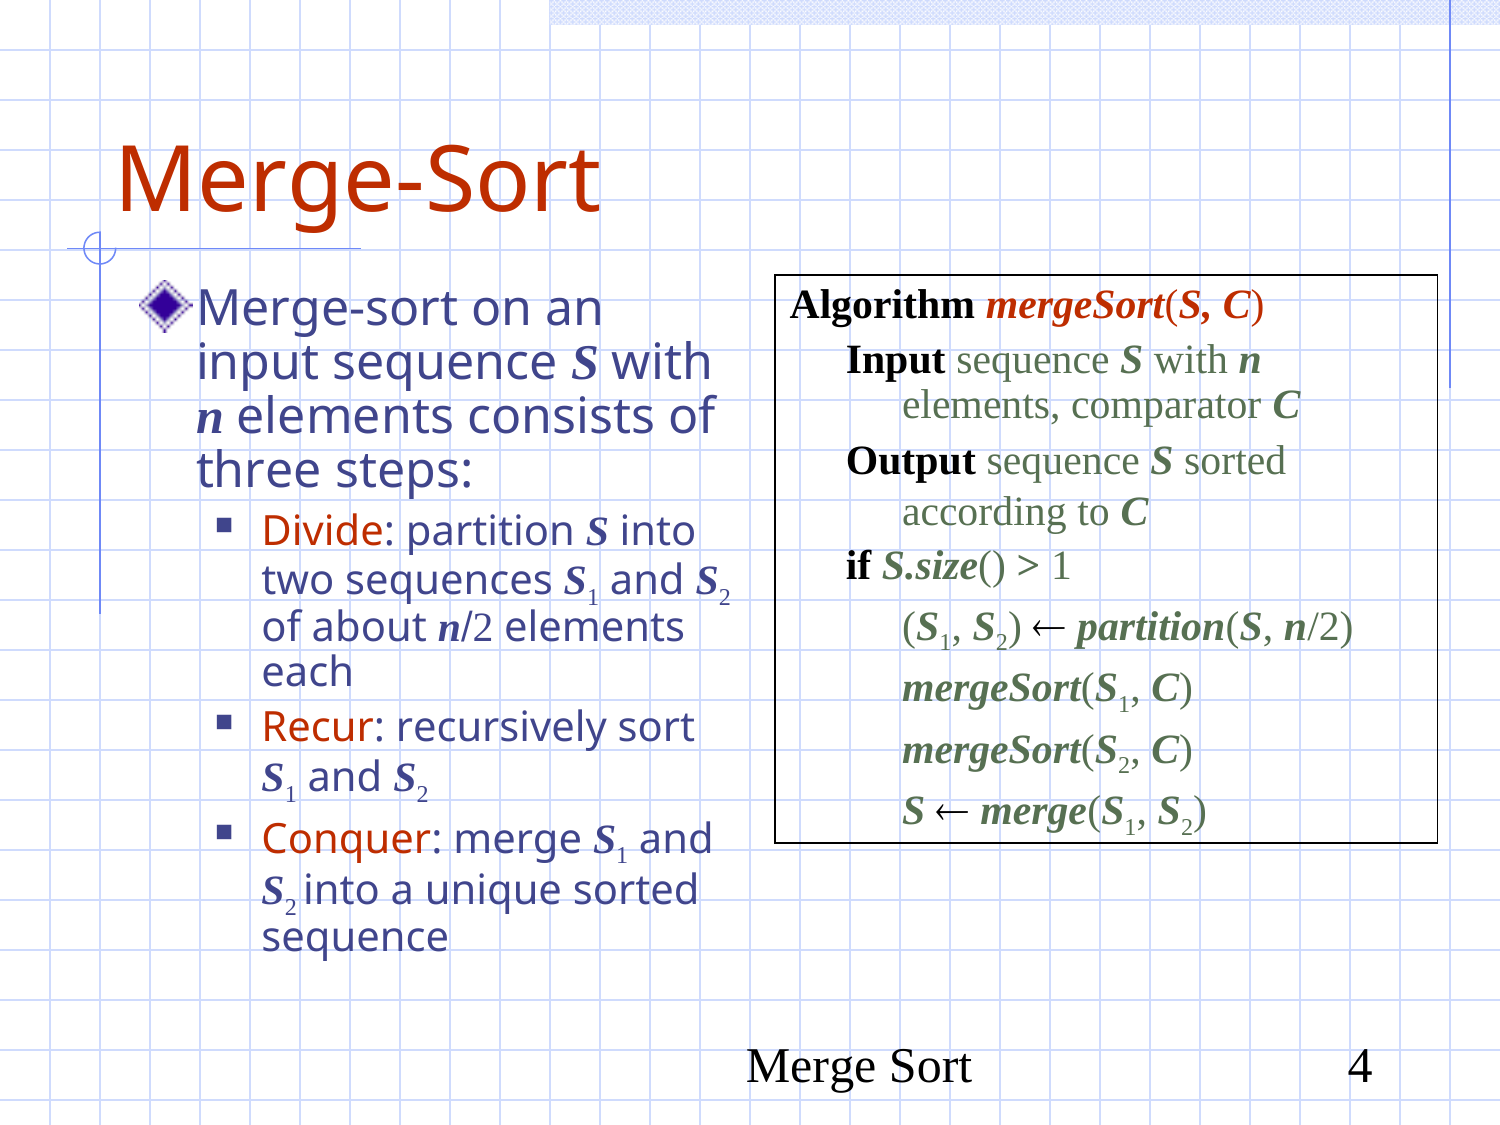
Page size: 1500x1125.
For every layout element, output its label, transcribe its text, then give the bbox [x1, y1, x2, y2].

text_box Algorithm mergeSort(S, C) Input sequence S with n elements, comparator C Output sequence S sorted according to C if S.size() > 1 (S1, S2)  partition(S, n/2) mergeSort(S1, C) mergeSort(S2, C) S  merge(S1, S2) [774, 275, 1438, 843]
list Merge-sort on an input sequence S with n elements consists of three steps: Divide: partition S into two sequences S1 and S2 of about n2 elements each Recur: recursively sort S1 and S2 Conquer: merge S1 and S2 into a unique sorted sequence [124, 274, 750, 975]
picture [549, 0, 1449, 25]
picture [1451, 0, 1500, 25]
title Merge-Sort [99, 49, 1375, 238]
